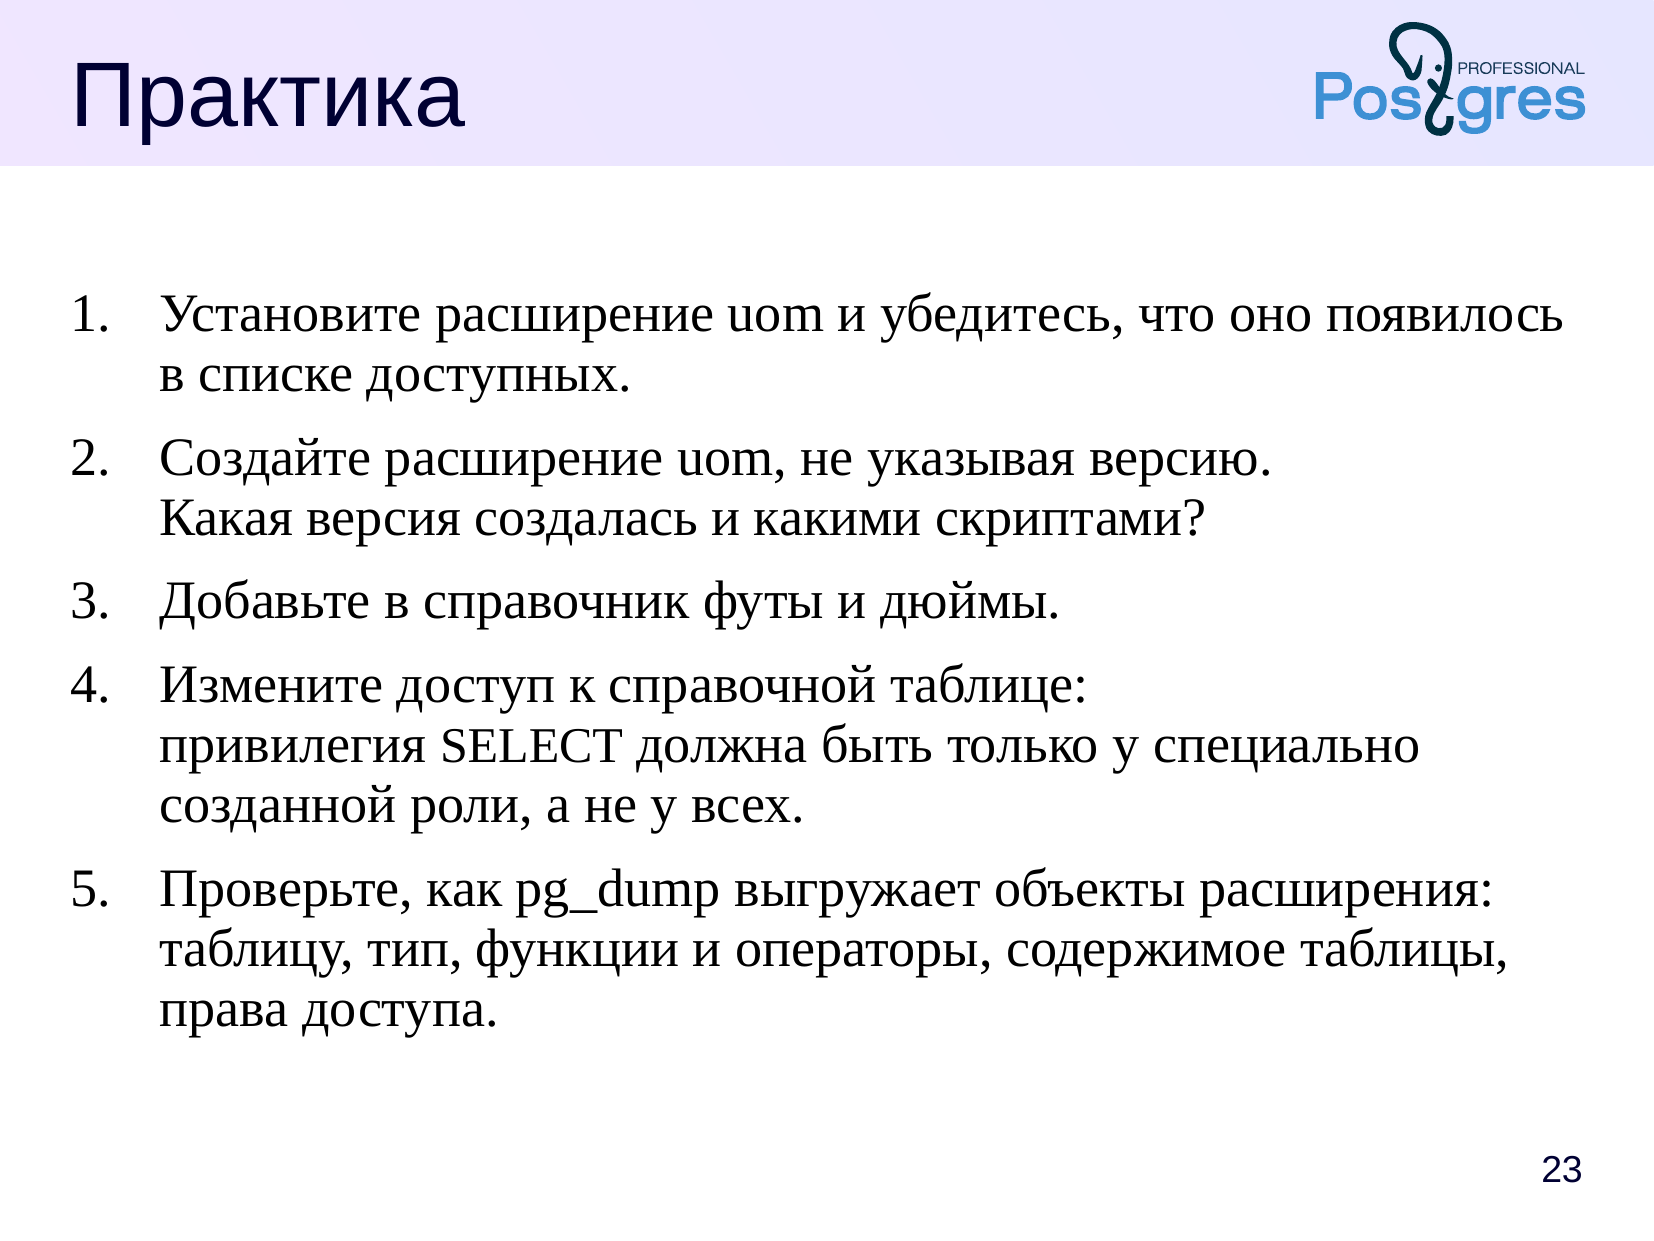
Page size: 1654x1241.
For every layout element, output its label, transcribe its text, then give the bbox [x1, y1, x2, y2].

title Практика [70, 43, 1241, 147]
list Установите расширение uom и убедитесь, что оно появилось в списке доступных. Создайте расширение uom, не указывая версию. Какая версия создалась и какими скриптами? Добавьте в справочник футы и дюймы. Измените доступ к справочной таблице: привилегия SELECT должна быть только у специально созданной роли, а не у всех. Проверьте, как pg_dump выгружает объекты расширения: таблицу, тип, функции и операторы, содержимое таблицы, права доступа. [70, 283, 1583, 1134]
